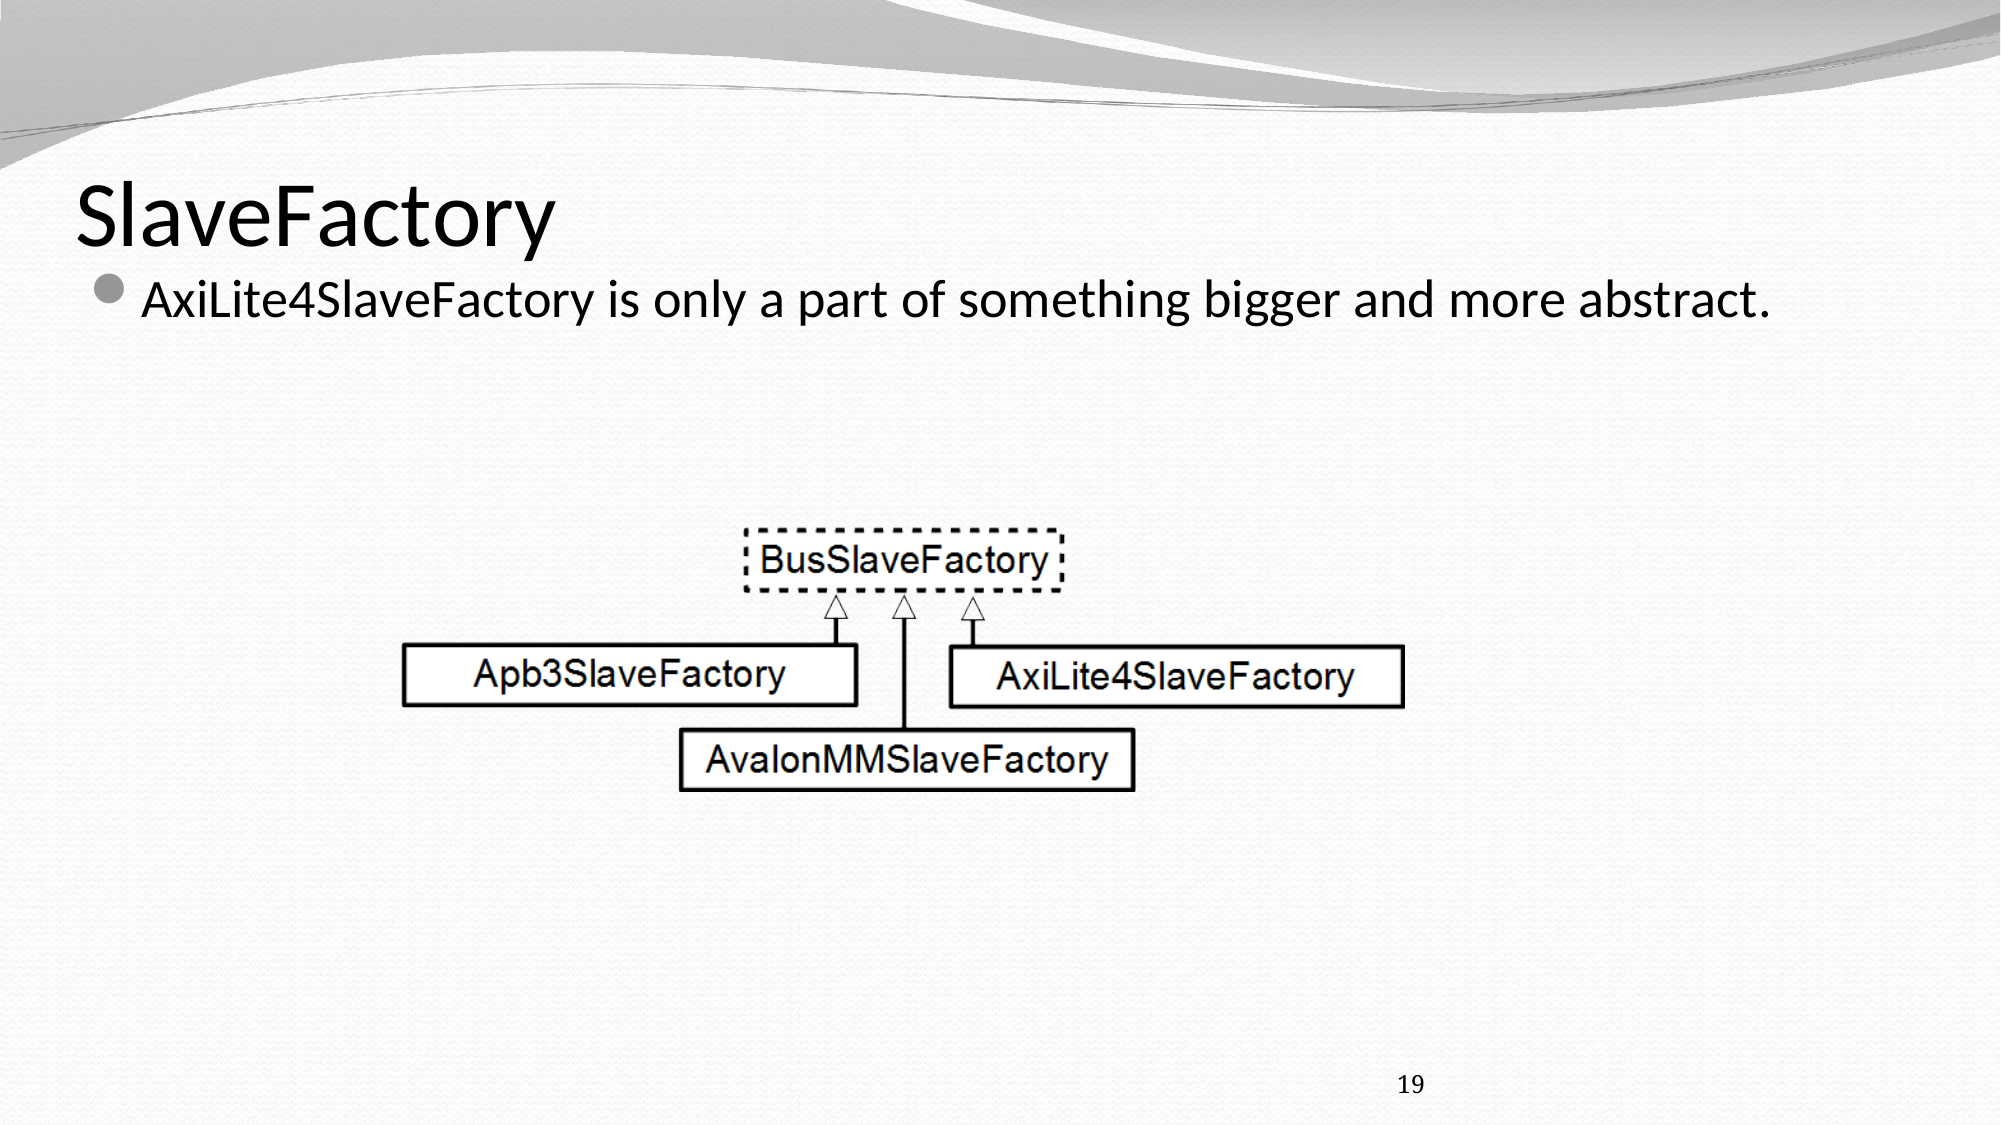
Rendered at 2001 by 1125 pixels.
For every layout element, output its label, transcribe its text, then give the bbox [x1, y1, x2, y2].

title SlaveFactory [75, 78, 1426, 255]
text_box <numéro> [1299, 1042, 1426, 1103]
list AxiLite4SlaveFactory is only a part of something bigger and more abstract. [75, 255, 1938, 1009]
picture [0, 0, 2001, 1125]
